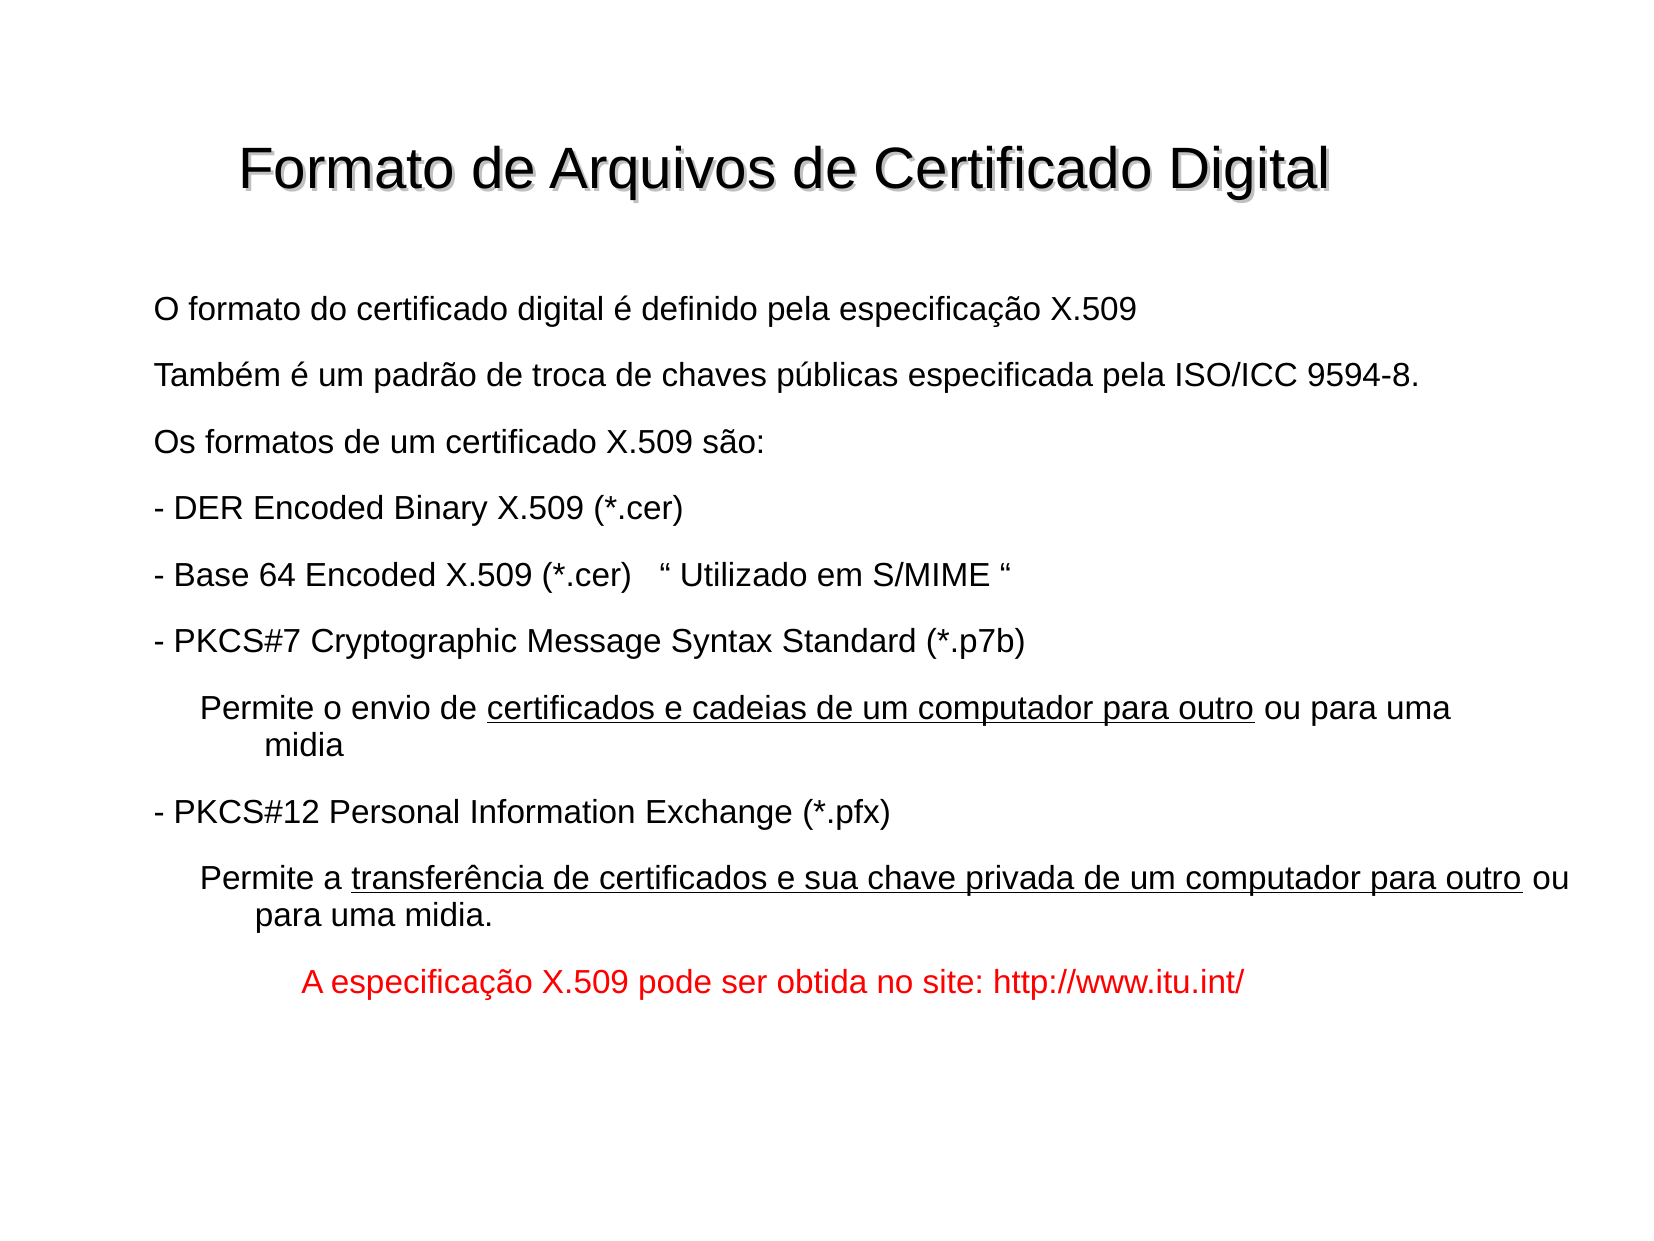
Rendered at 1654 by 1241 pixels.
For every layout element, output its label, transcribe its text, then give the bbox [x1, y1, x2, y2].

title Formato de Arquivos de Certificado Digital [0, 59, 1630, 278]
list O formato do certificado digital é definido pela especificação X.509 Também é um padrão de troca de chaves públicas especificada pela ISO/ICC 9594-8. Os formatos de um certificado X.509 são: - DER Encoded Binary X.509 (*.cer) - Base 64 Encoded X.509 (*.cer) “ Utilizado em S/MIME “ - PKCS#7 Cryptographic Message Syntax Standard (*.p7b) Permite o envio de certificados e cadeias de um computador para outro ou para uma midia - PKCS#12 Personal Information Exchange (*.pfx) Permite a transferência de certificados e sua chave privada de um computador para outro ou para uma midia. A especificação X.509 pode ser obtida no site: http://www.itu.int/ [82, 290, 1571, 1010]
